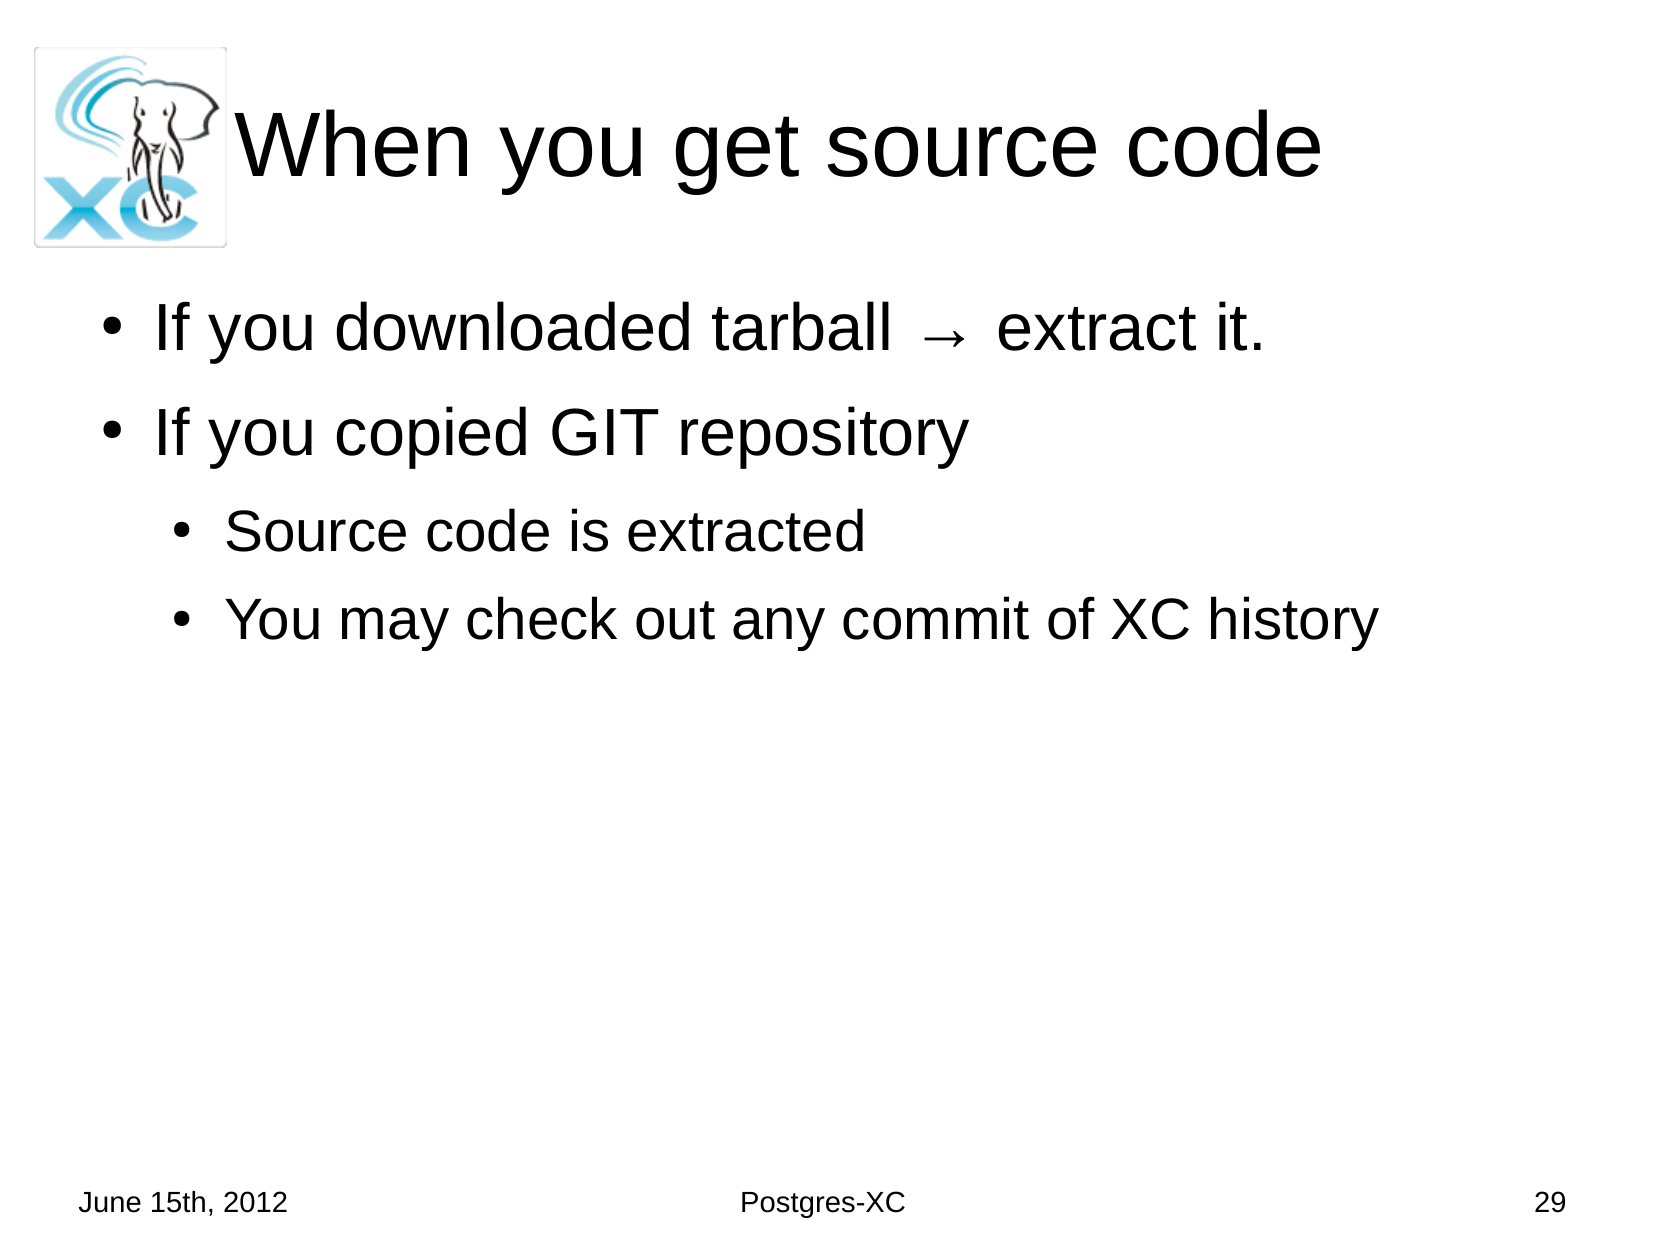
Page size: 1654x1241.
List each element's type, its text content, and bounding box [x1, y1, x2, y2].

title When you get source code [234, 40, 1599, 248]
list If you downloaded tarball → extract it. If you copied GIT repository Source code is extracted You may check out any commit of XC history [82, 290, 1571, 1010]
picture [34, 47, 227, 248]
